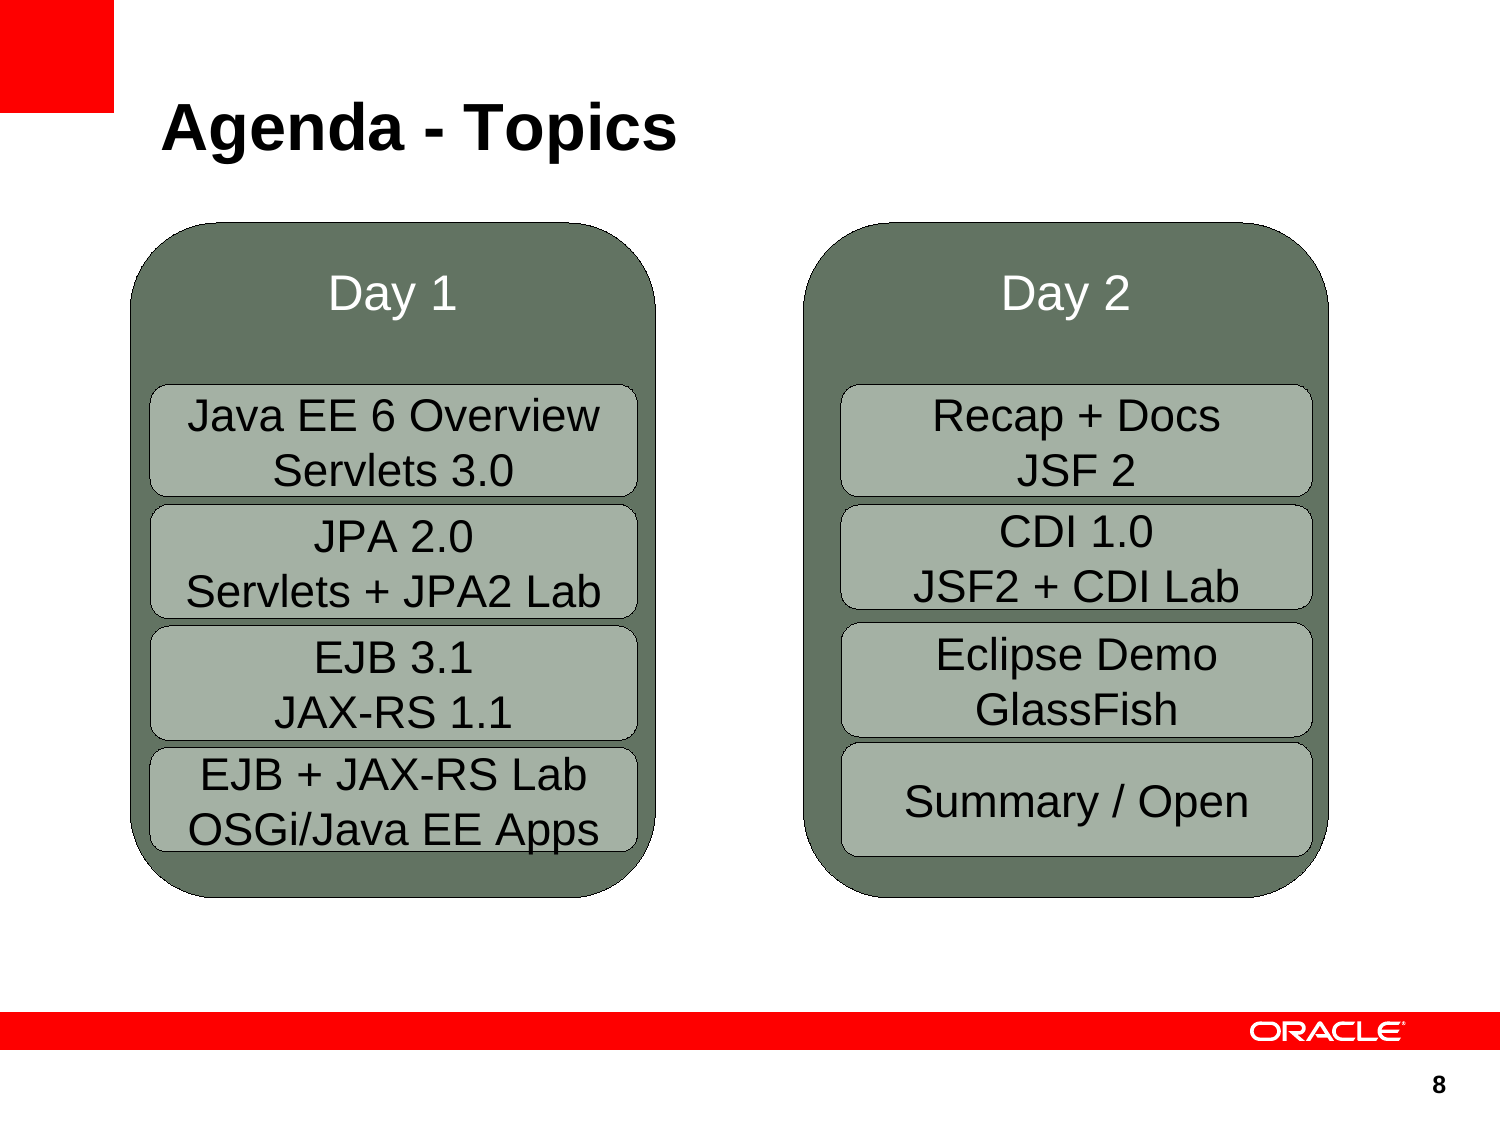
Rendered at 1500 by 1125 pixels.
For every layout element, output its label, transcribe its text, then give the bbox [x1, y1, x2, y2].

text_box Day 1 [130, 222, 656, 898]
text_box Day 2 [803, 222, 1329, 898]
text_box CDI 1.0 JSF2 + CDI Lab [840, 504, 1313, 610]
text_box JPA 2.0 Servlets + JPA2 Lab [150, 504, 638, 619]
text_box EJB 3.1 JAX-RS 1.1 [150, 625, 638, 741]
text_box Recap + Docs JSF 2 [840, 384, 1313, 497]
text_box Summary / Open [841, 742, 1313, 857]
text_box Java EE 6 Overview Servlets 3.0 [149, 384, 638, 497]
title Agenda - Topics [145, 49, 1390, 205]
picture [0, 1012, 1500, 1050]
picture [0, 0, 114, 113]
text_box EJB + JAX-RS Lab OSGi/Java EE Apps [149, 747, 638, 852]
text_box Eclipse Demo GlassFish [841, 622, 1313, 738]
